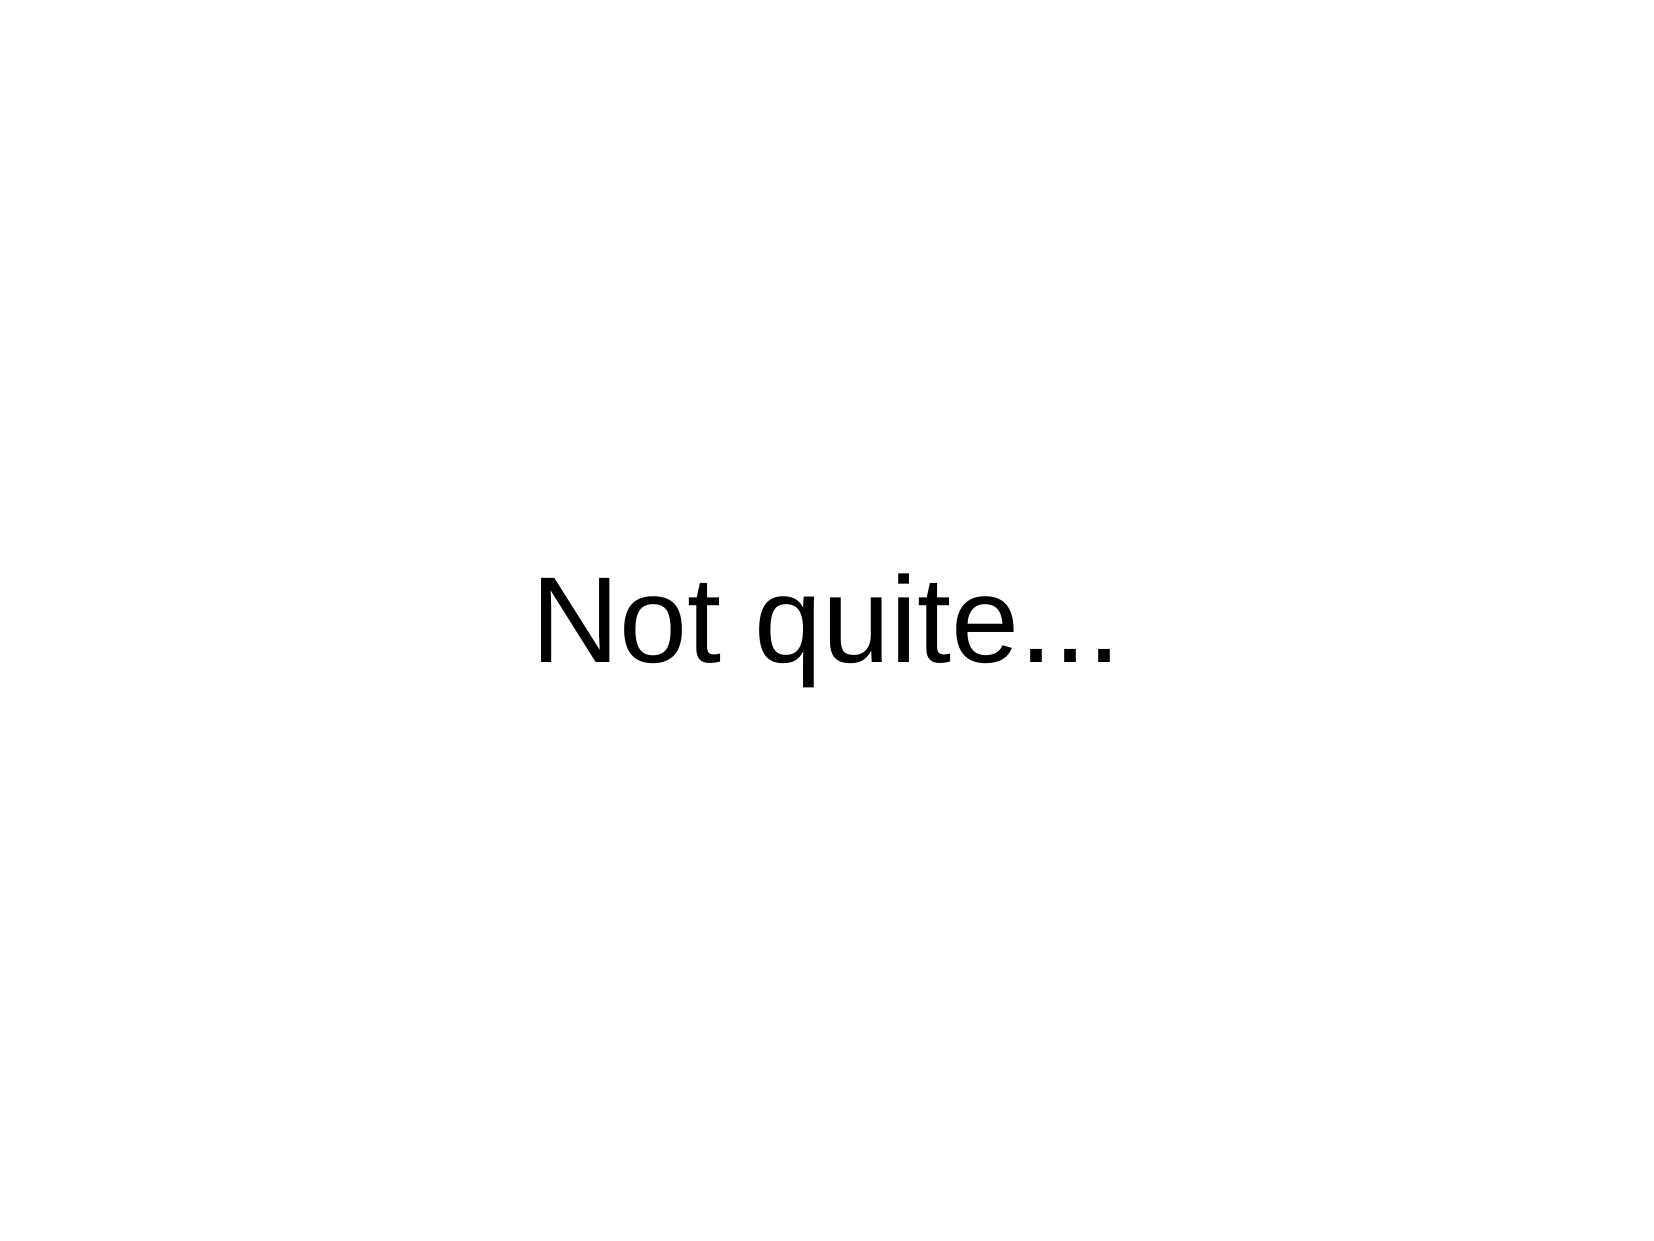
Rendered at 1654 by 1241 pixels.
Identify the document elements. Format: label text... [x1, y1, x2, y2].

title Not quite... [82, 516, 1571, 724]
